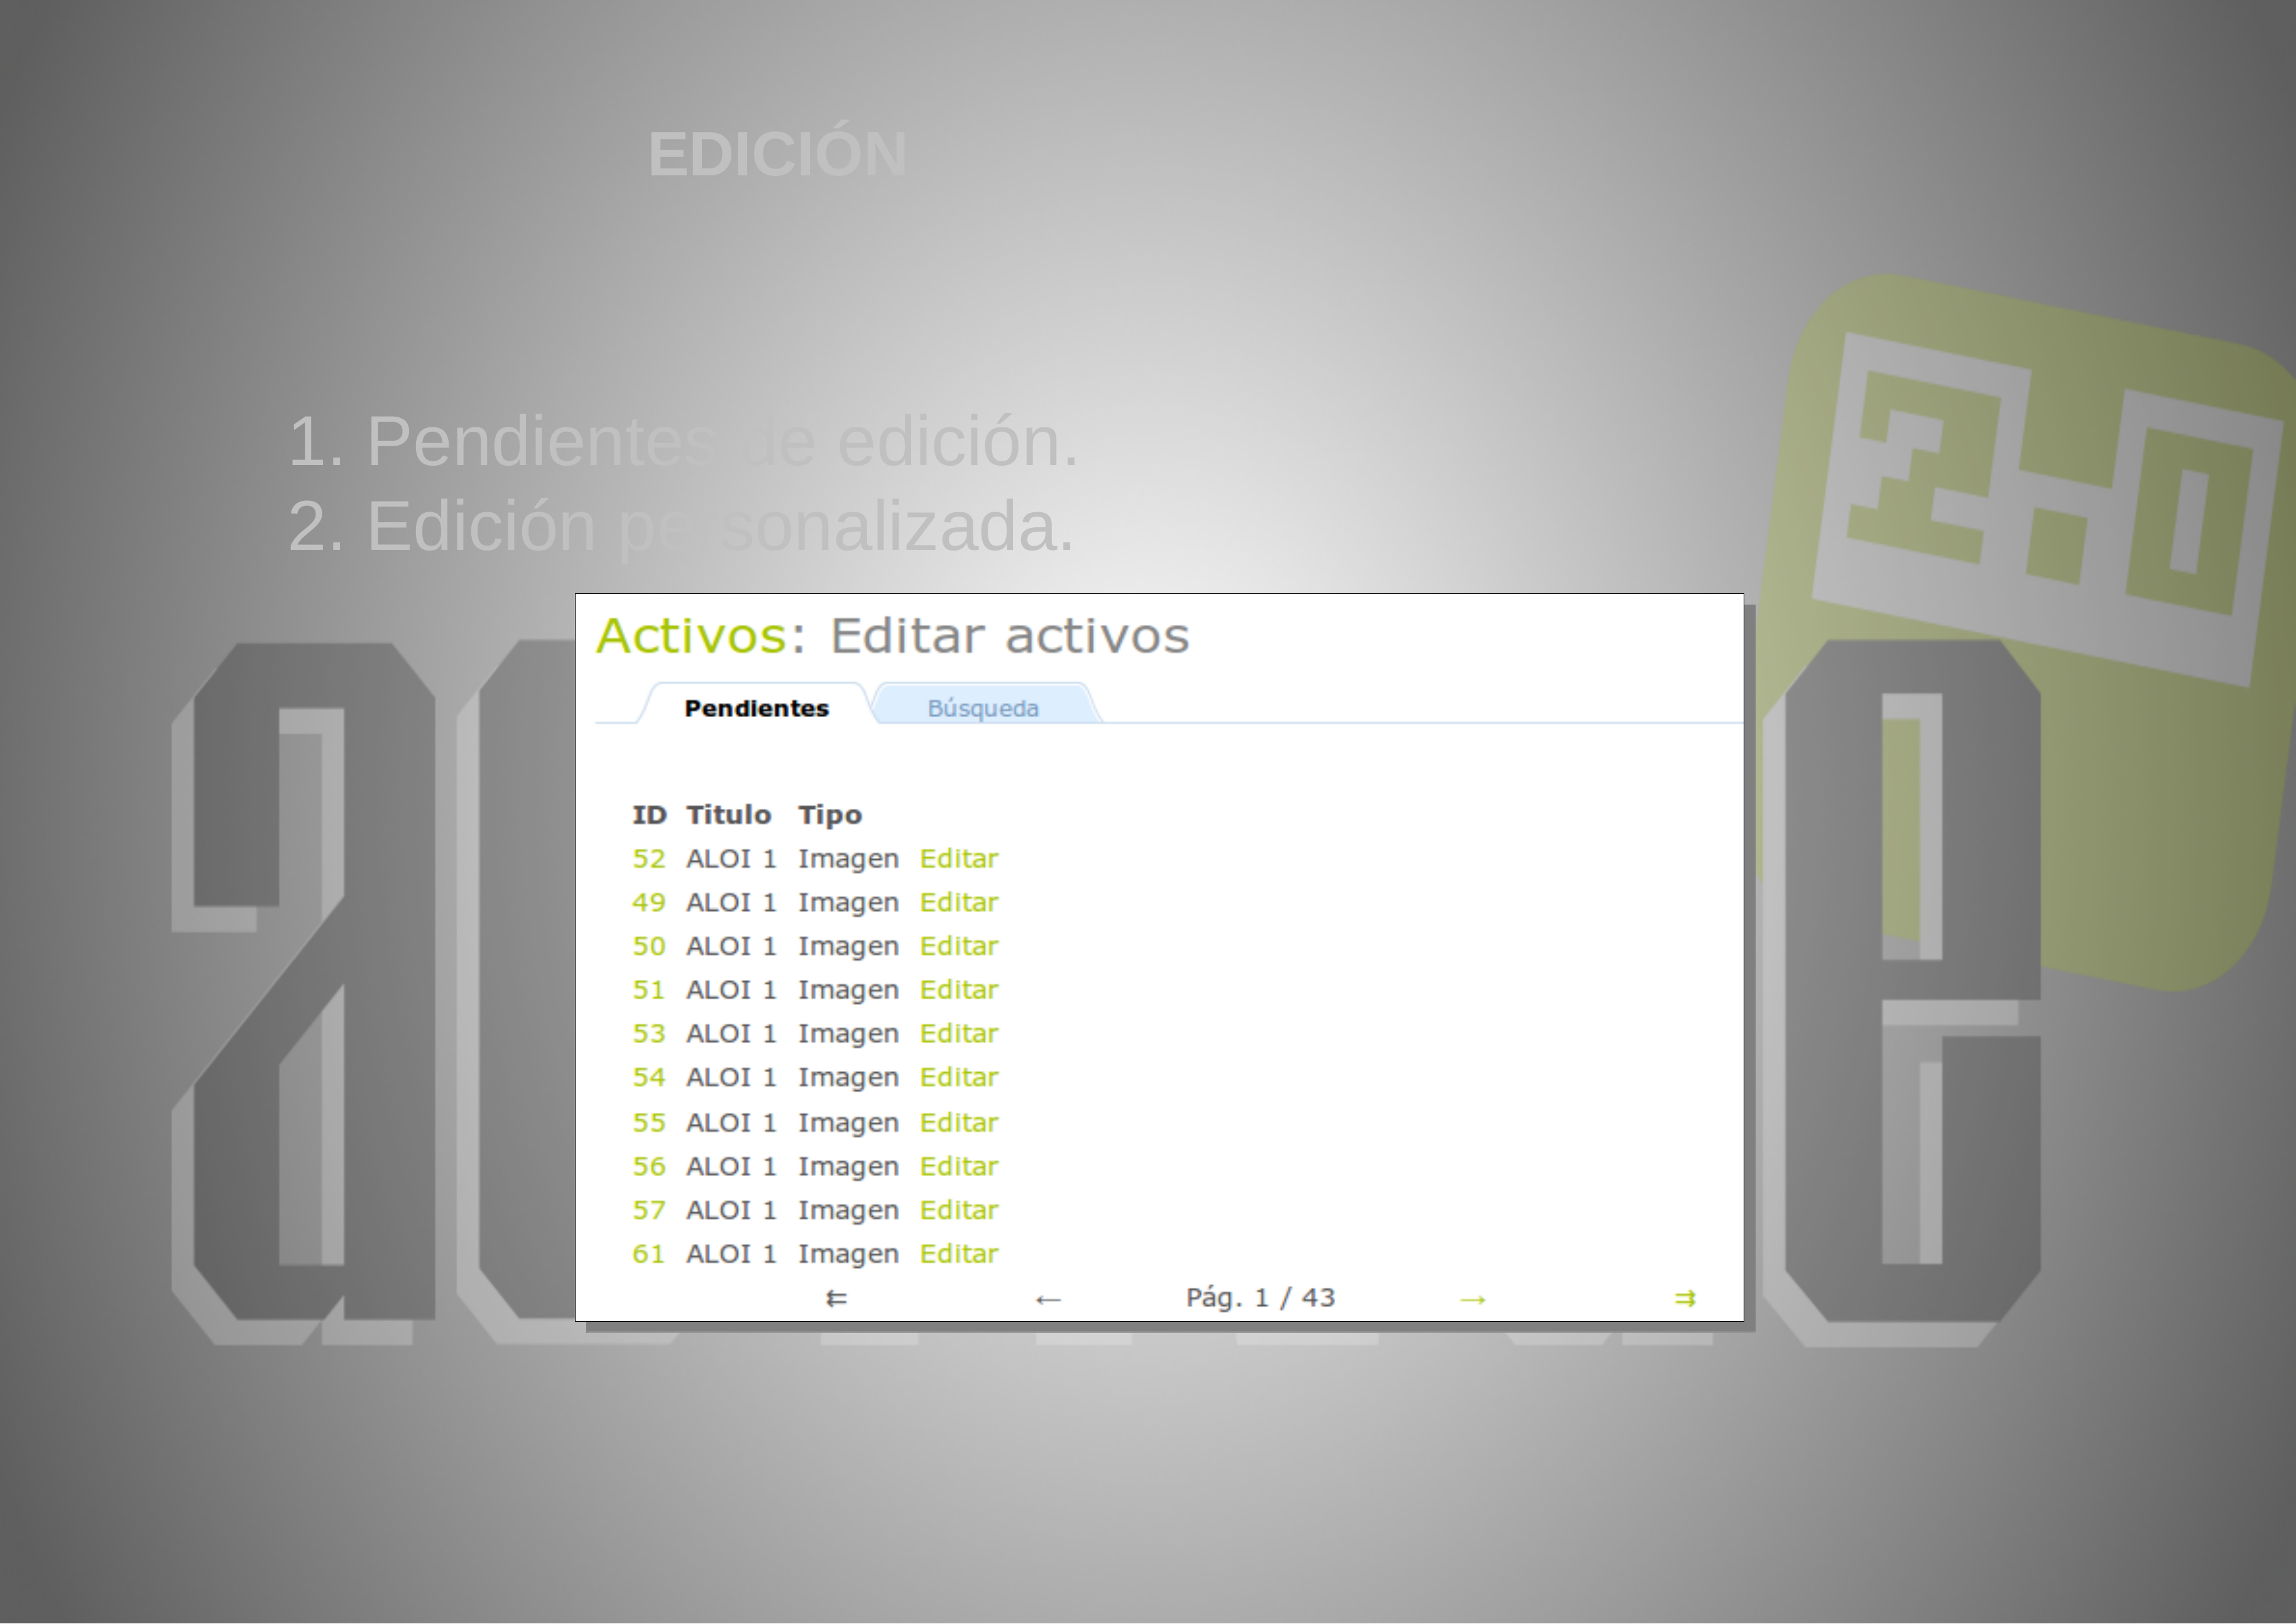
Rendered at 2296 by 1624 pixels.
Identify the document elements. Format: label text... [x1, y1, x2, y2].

text_box EDICIÓN [215, 112, 910, 189]
picture [0, 0, 2296, 1623]
text_box 1. Pendientes de edición. 2. Edición personalizada. [278, 390, 2041, 1281]
